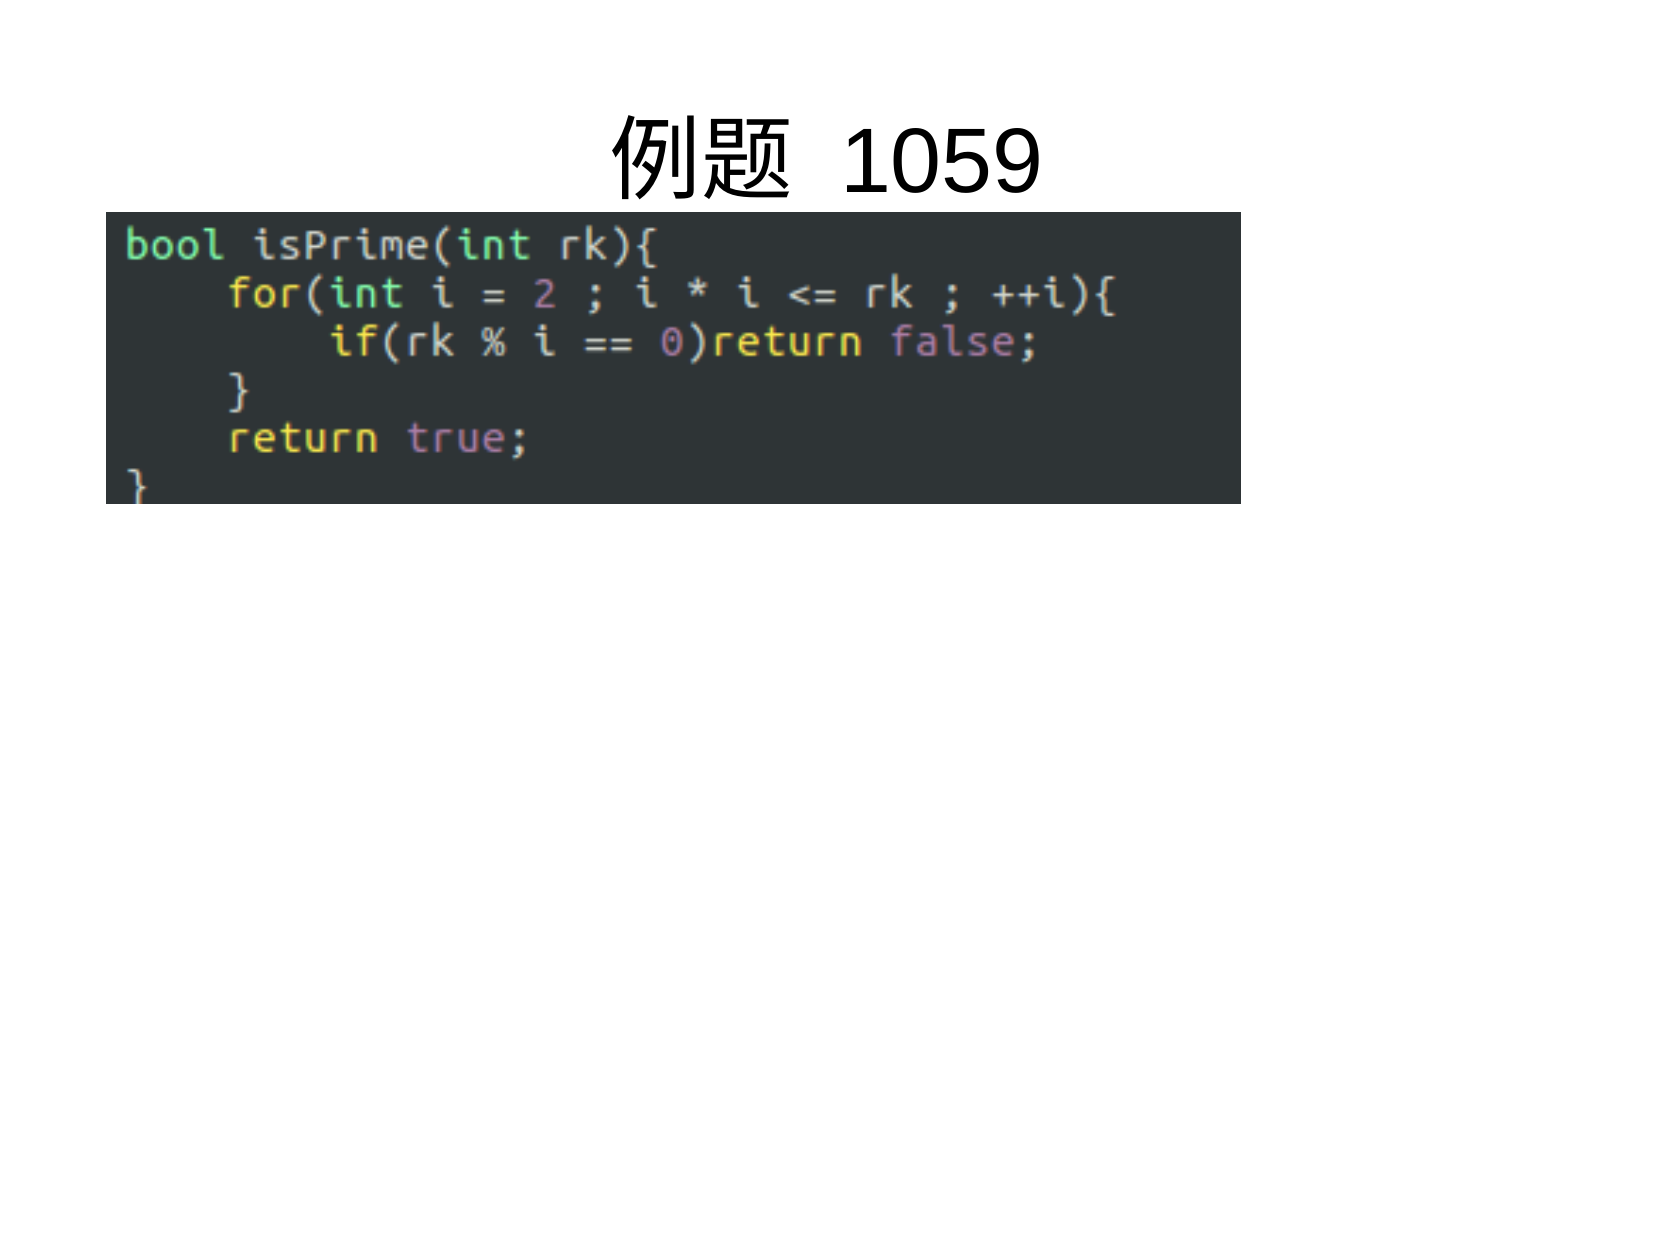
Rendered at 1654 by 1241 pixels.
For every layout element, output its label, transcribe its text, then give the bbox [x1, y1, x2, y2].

picture [106, 212, 1241, 504]
title 例题 1059 [82, 49, 1571, 257]
